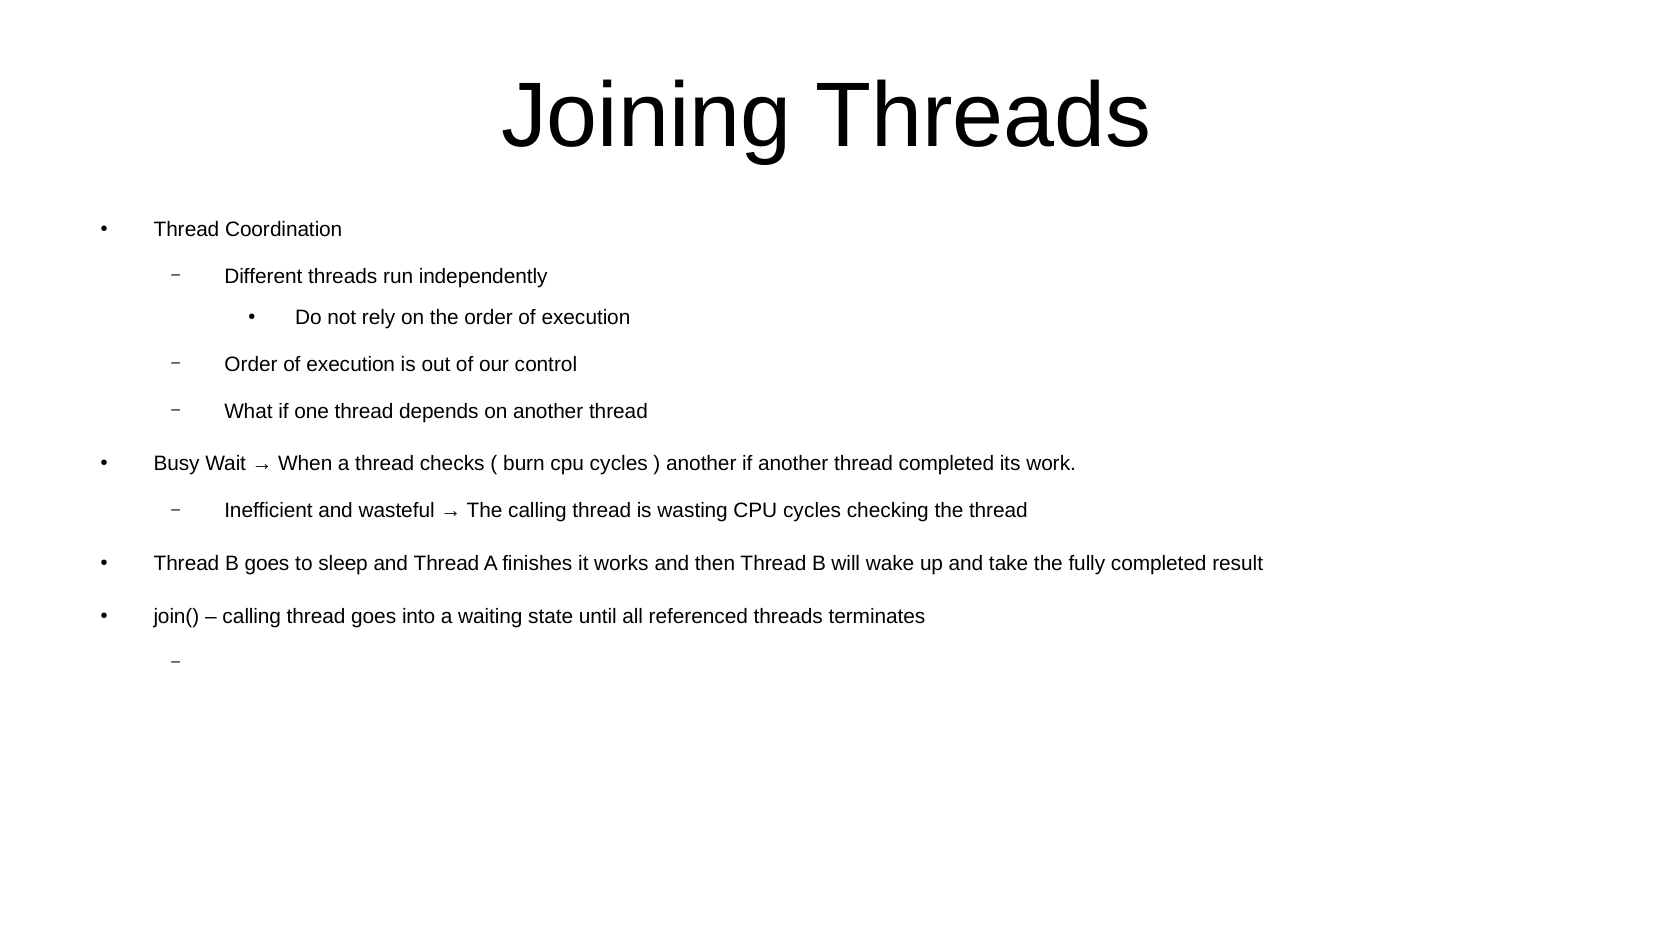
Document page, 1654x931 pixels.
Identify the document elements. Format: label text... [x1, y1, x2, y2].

title Joining Threads [82, 37, 1571, 193]
list Thread Coordination Different threads run independently Do not rely on the order of execution Order of execution is out of our control What if one thread depends on another thread Busy Wait → When a thread checks ( burn cpu cycles ) another if another thread completed its work. Inefficient and wasteful → The calling thread is wasting CPU cycles checking the thread Thread B goes to sleep and Thread A finishes it works and then Thread B will wake up and take the fully completed result join() – calling thread goes into a waiting state until all referenced threads terminates [82, 217, 1621, 916]
